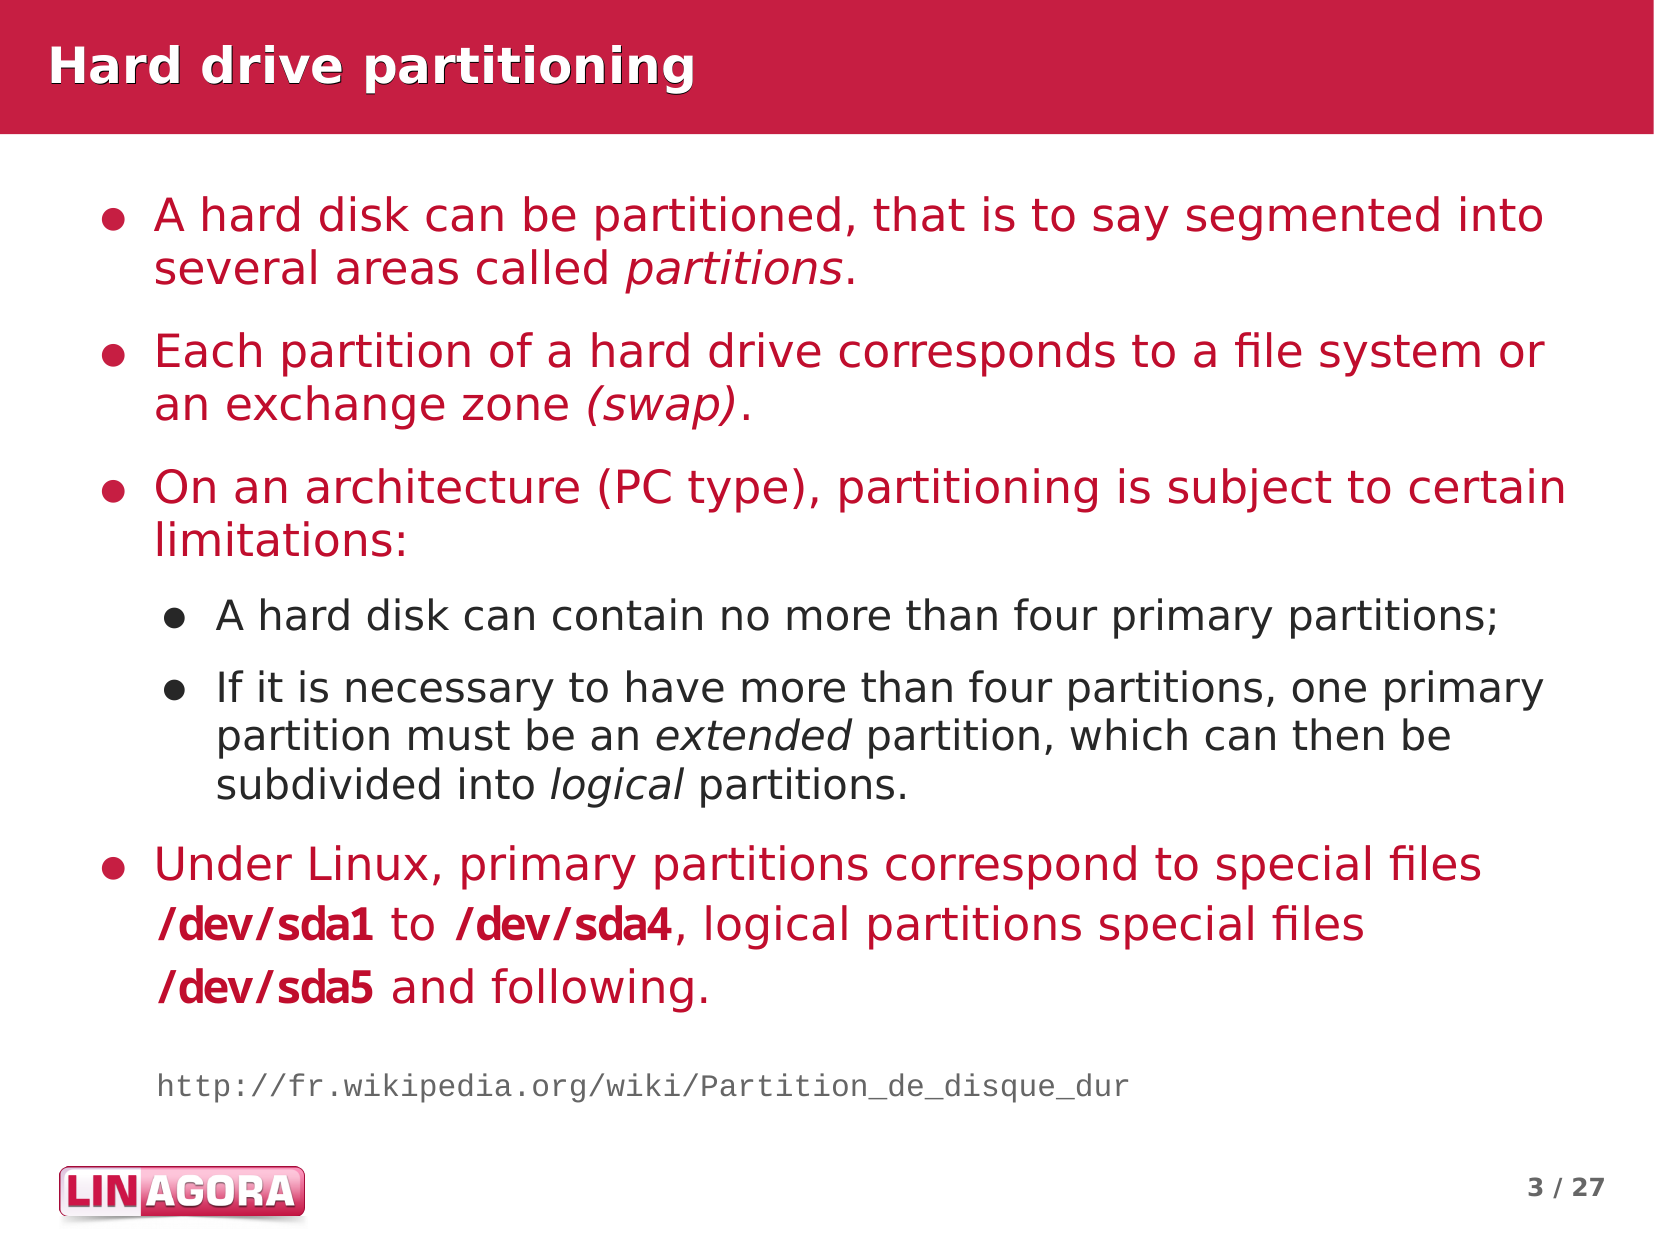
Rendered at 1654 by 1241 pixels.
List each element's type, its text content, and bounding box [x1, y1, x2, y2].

list A hard disk can be partitioned, that is to say segmented into several areas called partitions. Each partition of a hard drive corresponds to a file system or an exchange zone (swap). On an architecture (PC type), partitioning is subject to certain limitations: A hard disk can contain no more than four primary partitions; If it is necessary to have more than four partitions, one primary partition must be an extended partition, which can then be subdivided into logical partitions. Under Linux, primary partitions correspond to special files /dev/sda1 to /dev/sda4, logical partitions special files /dev/sda5 and following. [82, 188, 1571, 1134]
text_box http://fr.wikipedia.org/wiki/Partition_de_disque_dur [141, 1062, 1241, 1114]
picture [59, 1166, 308, 1229]
title Hard drive partitioning [47, 7, 1624, 126]
